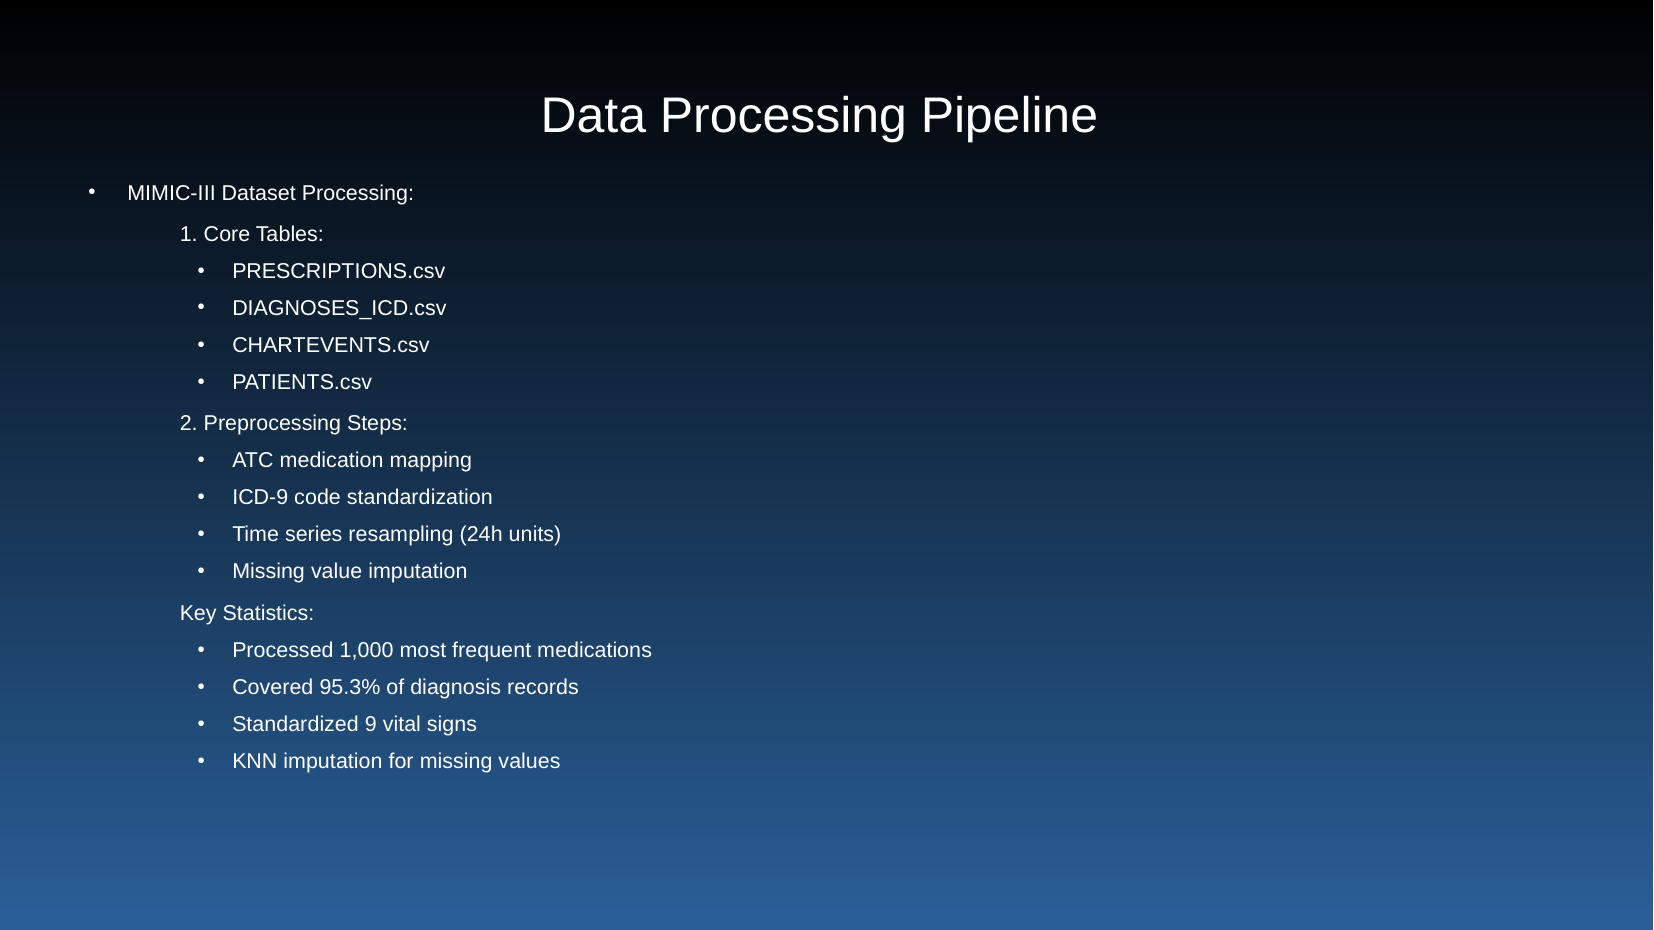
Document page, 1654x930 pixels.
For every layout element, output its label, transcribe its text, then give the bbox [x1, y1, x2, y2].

title Data Processing Pipeline [82, 37, 1571, 193]
list MIMIC-III Dataset Processing: 1. Core Tables: PRESCRIPTIONS.csv DIAGNOSES_ICD.csv CHARTEVENTS.csv PATIENTS.csv 2. Preprocessing Steps: ATC medication mapping ICD-9 code standardization Time series resampling (24h units) Missing value imputation Key Statistics: Processed 1,000 most frequent medications Covered 95.3% of diagnosis records Standardized 9 vital signs KNN imputation for missing values [74, 180, 1563, 788]
